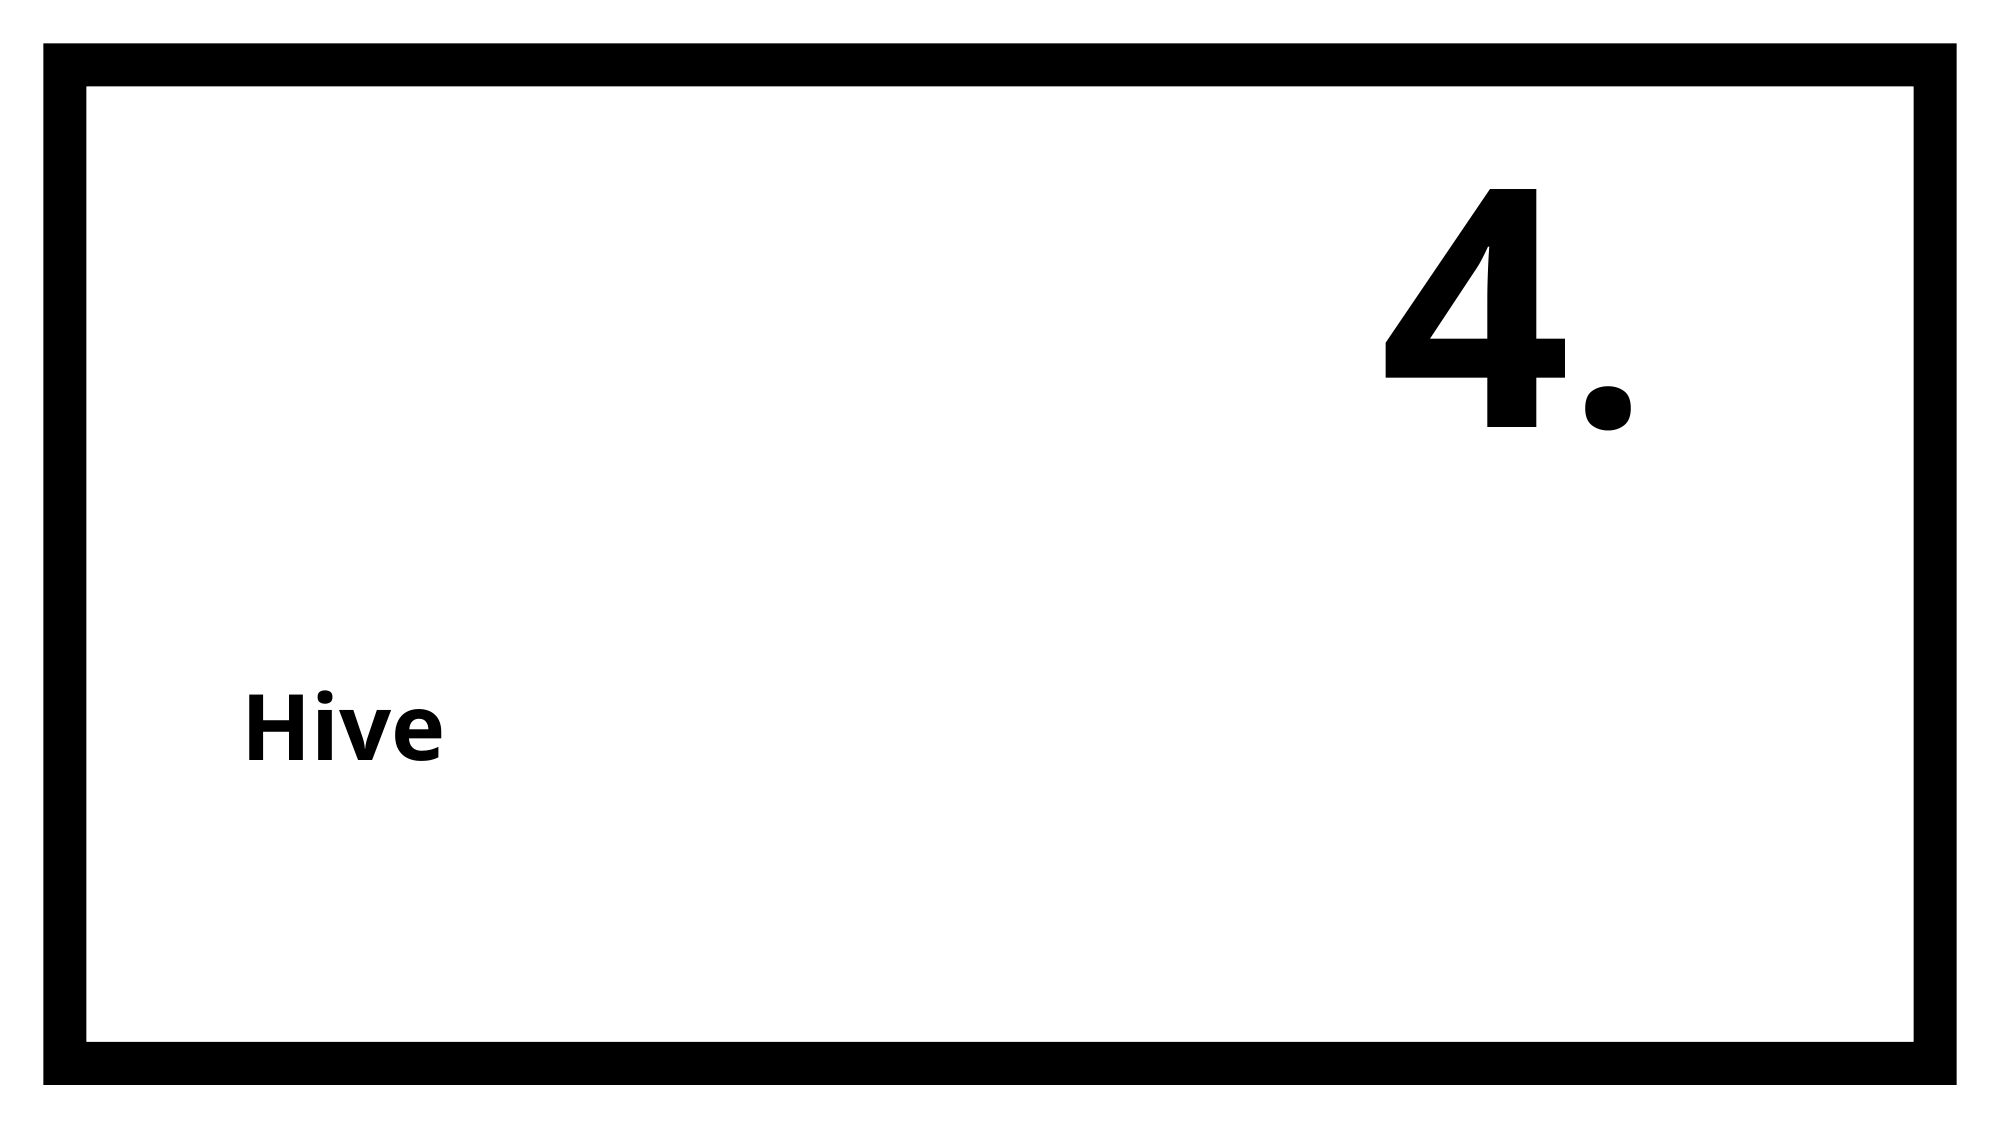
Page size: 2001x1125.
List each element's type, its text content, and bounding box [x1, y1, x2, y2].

text_box 4. [1360, 73, 1849, 497]
text_box Hive [221, 546, 1305, 801]
